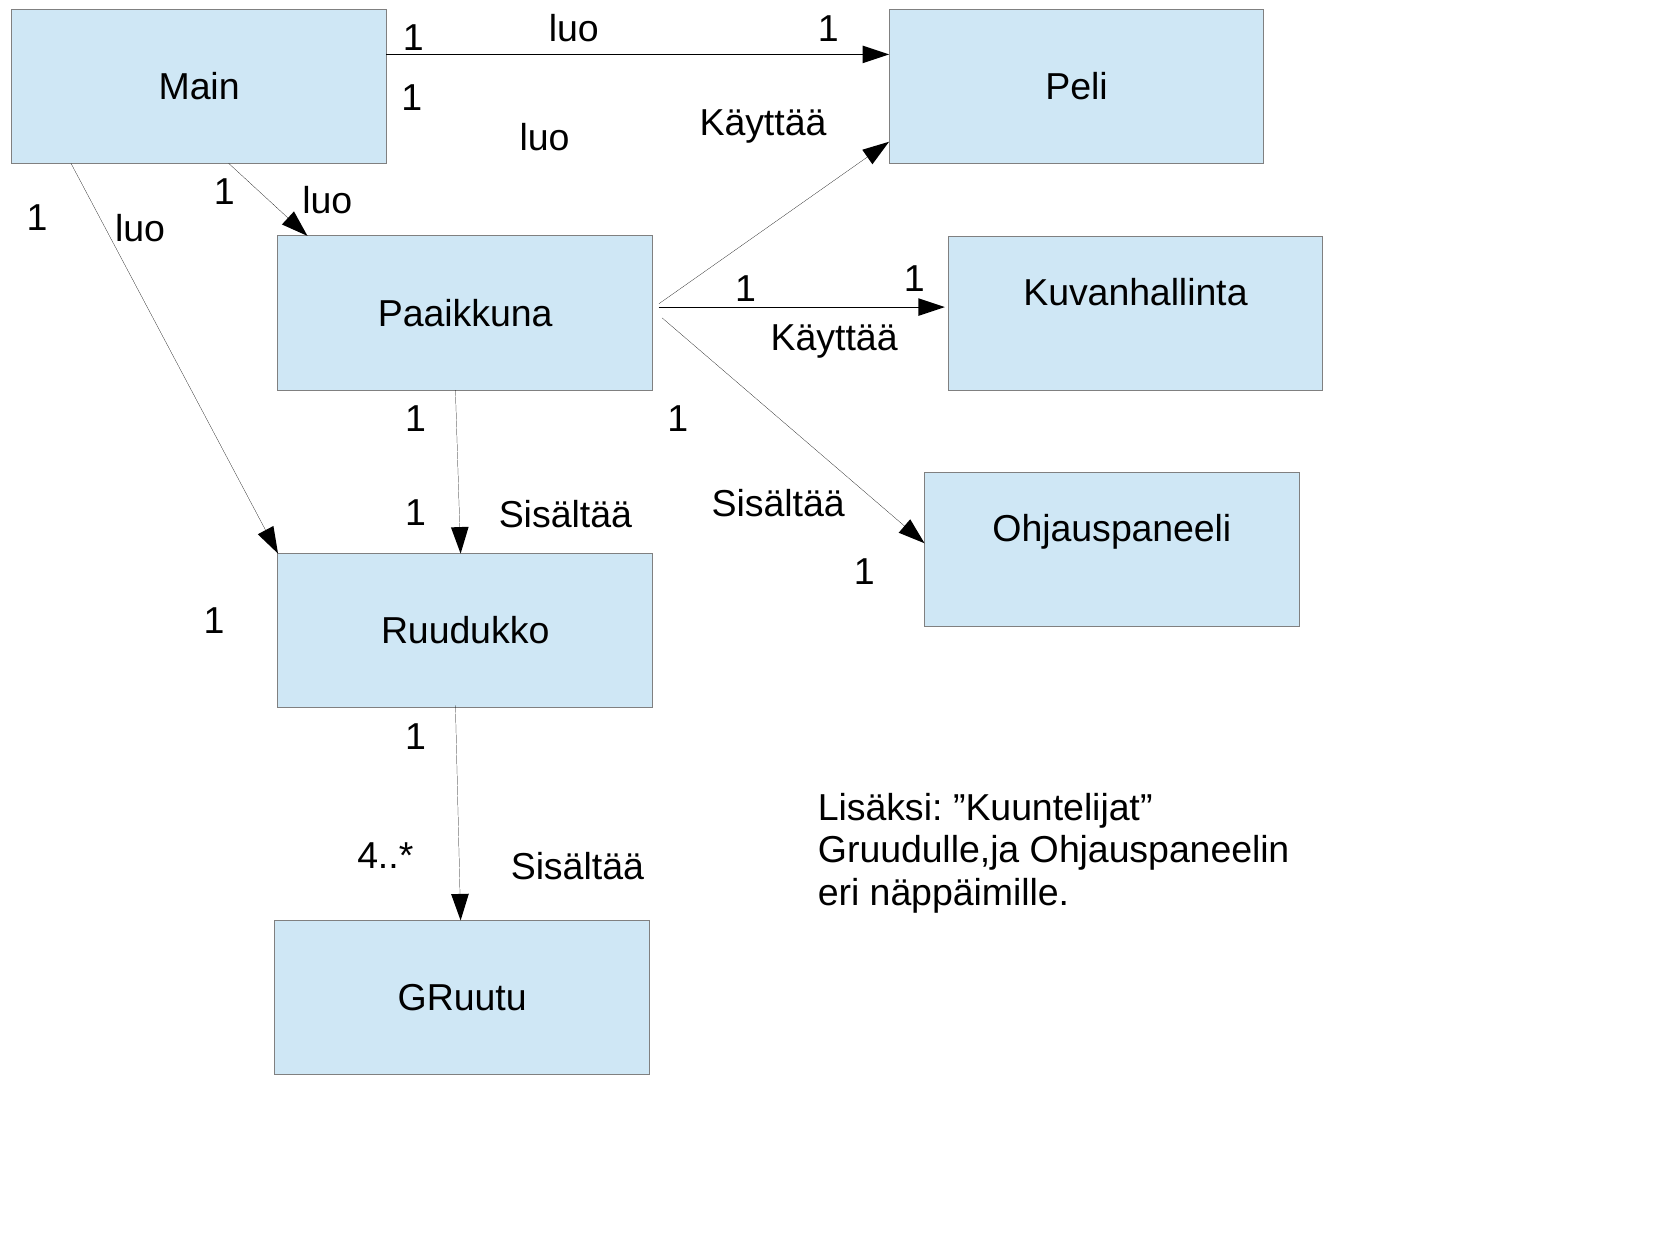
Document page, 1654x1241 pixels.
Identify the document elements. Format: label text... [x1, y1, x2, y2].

text_box 1 [11, 188, 71, 246]
text_box Sisältää [696, 474, 875, 532]
text_box Paaikkuna [277, 235, 653, 391]
text_box 1 [390, 484, 438, 542]
text_box luo [504, 108, 604, 166]
text_box 1 [839, 543, 910, 601]
text_box 1 [889, 250, 940, 308]
text_box GRuutu [274, 920, 650, 1075]
text_box 1 [390, 707, 438, 765]
text_box 1 [390, 390, 438, 448]
text_box 1 [199, 163, 278, 236]
text_box Main [11, 9, 387, 164]
text_box Peli [889, 9, 1264, 164]
text_box Ohjauspaneeli [924, 472, 1300, 627]
text_box luo [287, 172, 387, 230]
text_box Käyttää [684, 94, 863, 152]
text_box 1 [188, 592, 249, 650]
text_box 1 [720, 259, 792, 331]
text_box 1 [386, 69, 449, 130]
text_box Kuvanhallinta [948, 236, 1323, 391]
text_box luo [100, 199, 200, 257]
text_box Sisältää [484, 486, 662, 544]
text_box 1 [652, 389, 700, 447]
text_box luo [534, 0, 633, 57]
text_box Lisäksi: ”Kuuntelijat” Gruudulle,ja Ohjauspaneelin eri näppäimille. [803, 779, 1347, 963]
text_box Ruudukko [277, 553, 653, 708]
text_box Sisältää [496, 838, 674, 896]
text_box Käyttää [755, 309, 934, 367]
text_box 4..* [342, 826, 449, 898]
text_box 1 [803, 0, 863, 64]
text_box 1 [388, 9, 449, 66]
